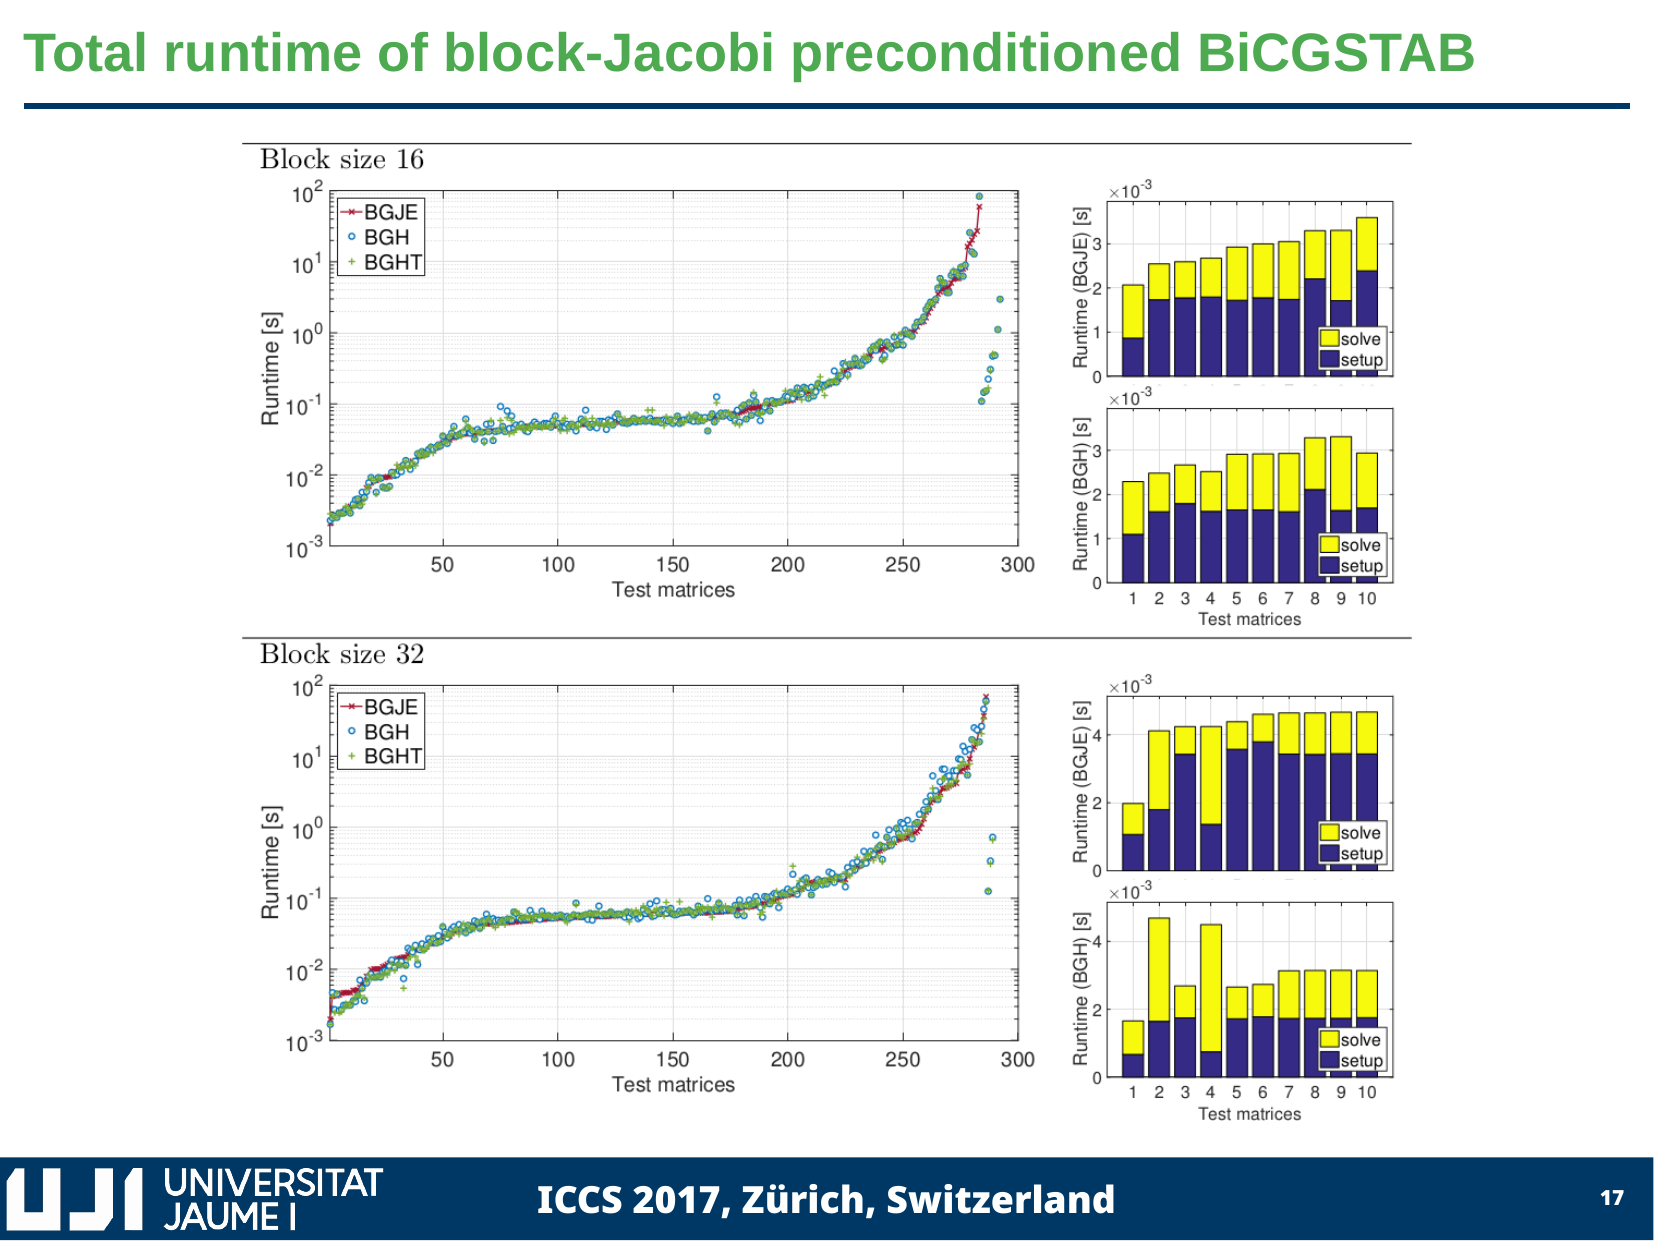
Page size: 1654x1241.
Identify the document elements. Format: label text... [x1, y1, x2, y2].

picture [0, 1158, 390, 1241]
picture [240, 141, 1414, 1134]
title Total runtime of block-Jacobi preconditioned BiCGSTAB [23, 0, 1630, 107]
